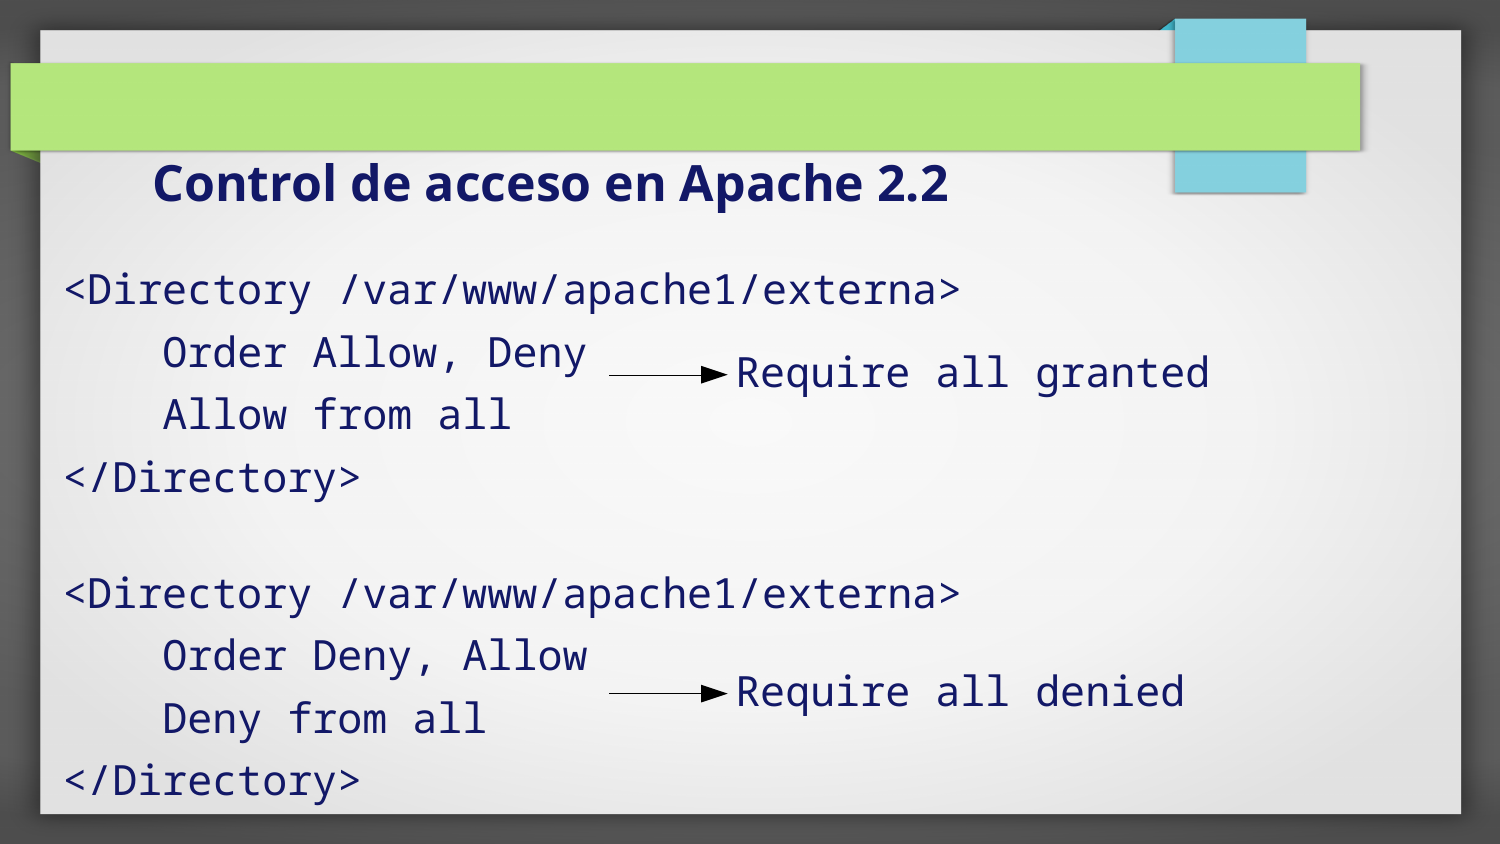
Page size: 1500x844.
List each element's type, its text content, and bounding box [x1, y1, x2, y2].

list <Directory /var/www/apache1/externa> Order Deny, Allow Deny from all </Directory> [47, 551, 1381, 800]
list Require all granted [720, 330, 1500, 449]
list Require all denied [720, 649, 1500, 768]
title Control de acceso en Apache 2.2 [137, 146, 1276, 227]
picture [0, 0, 1500, 844]
list <Directory /var/www/apache1/externa> Order Allow, Deny Allow from all </Directory> [47, 248, 1381, 497]
